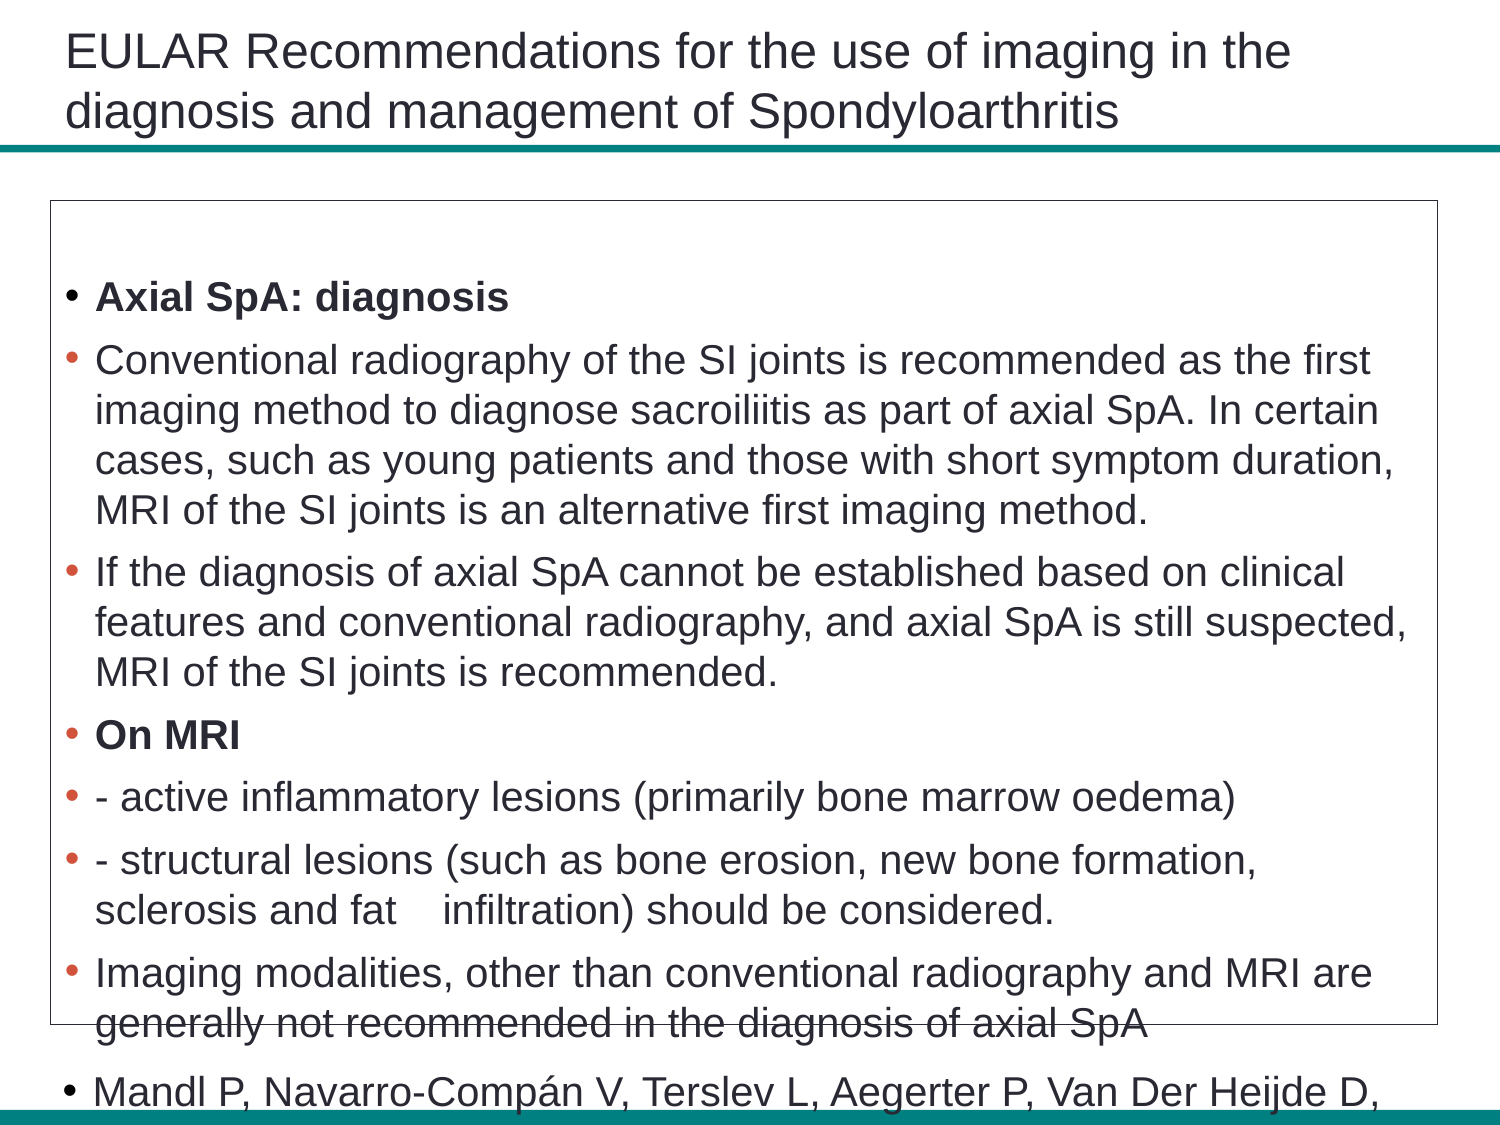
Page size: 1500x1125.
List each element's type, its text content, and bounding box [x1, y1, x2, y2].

list Mandl P, Navarro-Compán V, Terslev L, Aegerter P, Van Der Heijde D, D'agostino MA, Baraliakos X, Pedersen SJ, Jurik AG, Naredo E, Schueller-Weidekamm C. EULAR recommendations for the use of imaging in the diagnosis and management of spondyloarthritis in clinical practice. Annals of the rheumatic diseases. 2015 Jul 1;74(7):1327-39. [47, 1057, 1448, 1103]
title EULAR Recommendations for the use of imaging in the diagnosis and management of Spondyloarthritis [50, 11, 1450, 138]
list Axial SpA: diagnosis Conventional radiography of the SI joints is recommended as the first imaging method to diagnose sacroiliitis as part of axial SpA. In certain cases, such as young patients and those with short symptom duration, MRI of the SI joints is an alternative first imaging method. If the diagnosis of axial SpA cannot be established based on clinical features and conventional radiography, and axial SpA is still suspected, MRI of the SI joints is recommended. On MRI - active inflammatory lesions (primarily bone marrow oedema) - structural lesions (such as bone erosion, new bone formation, sclerosis and fat infiltration) should be considered. Imaging modalities, other than conventional radiography and MRI are generally not recommended in the diagnosis of axial SpA [50, 200, 1438, 1025]
